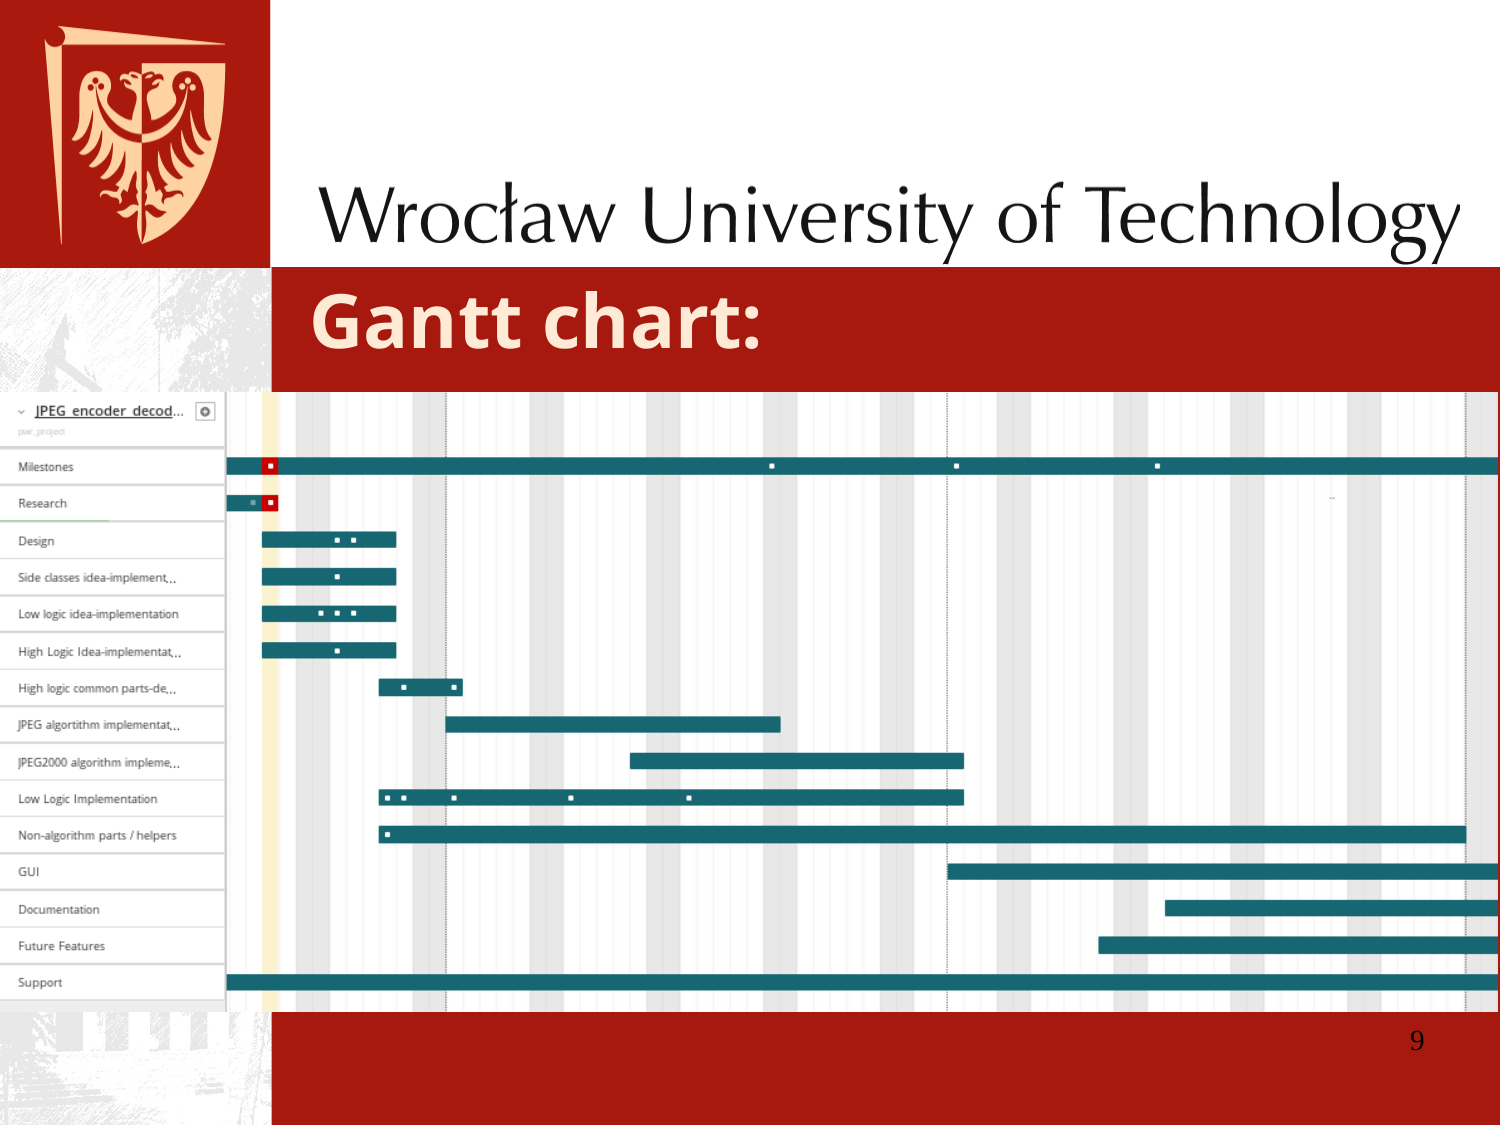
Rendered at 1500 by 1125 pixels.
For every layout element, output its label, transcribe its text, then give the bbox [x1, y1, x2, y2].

picture [0, 392, 1498, 1125]
picture [0, 0, 1460, 268]
title Gantt chart: [0, 153, 1119, 485]
